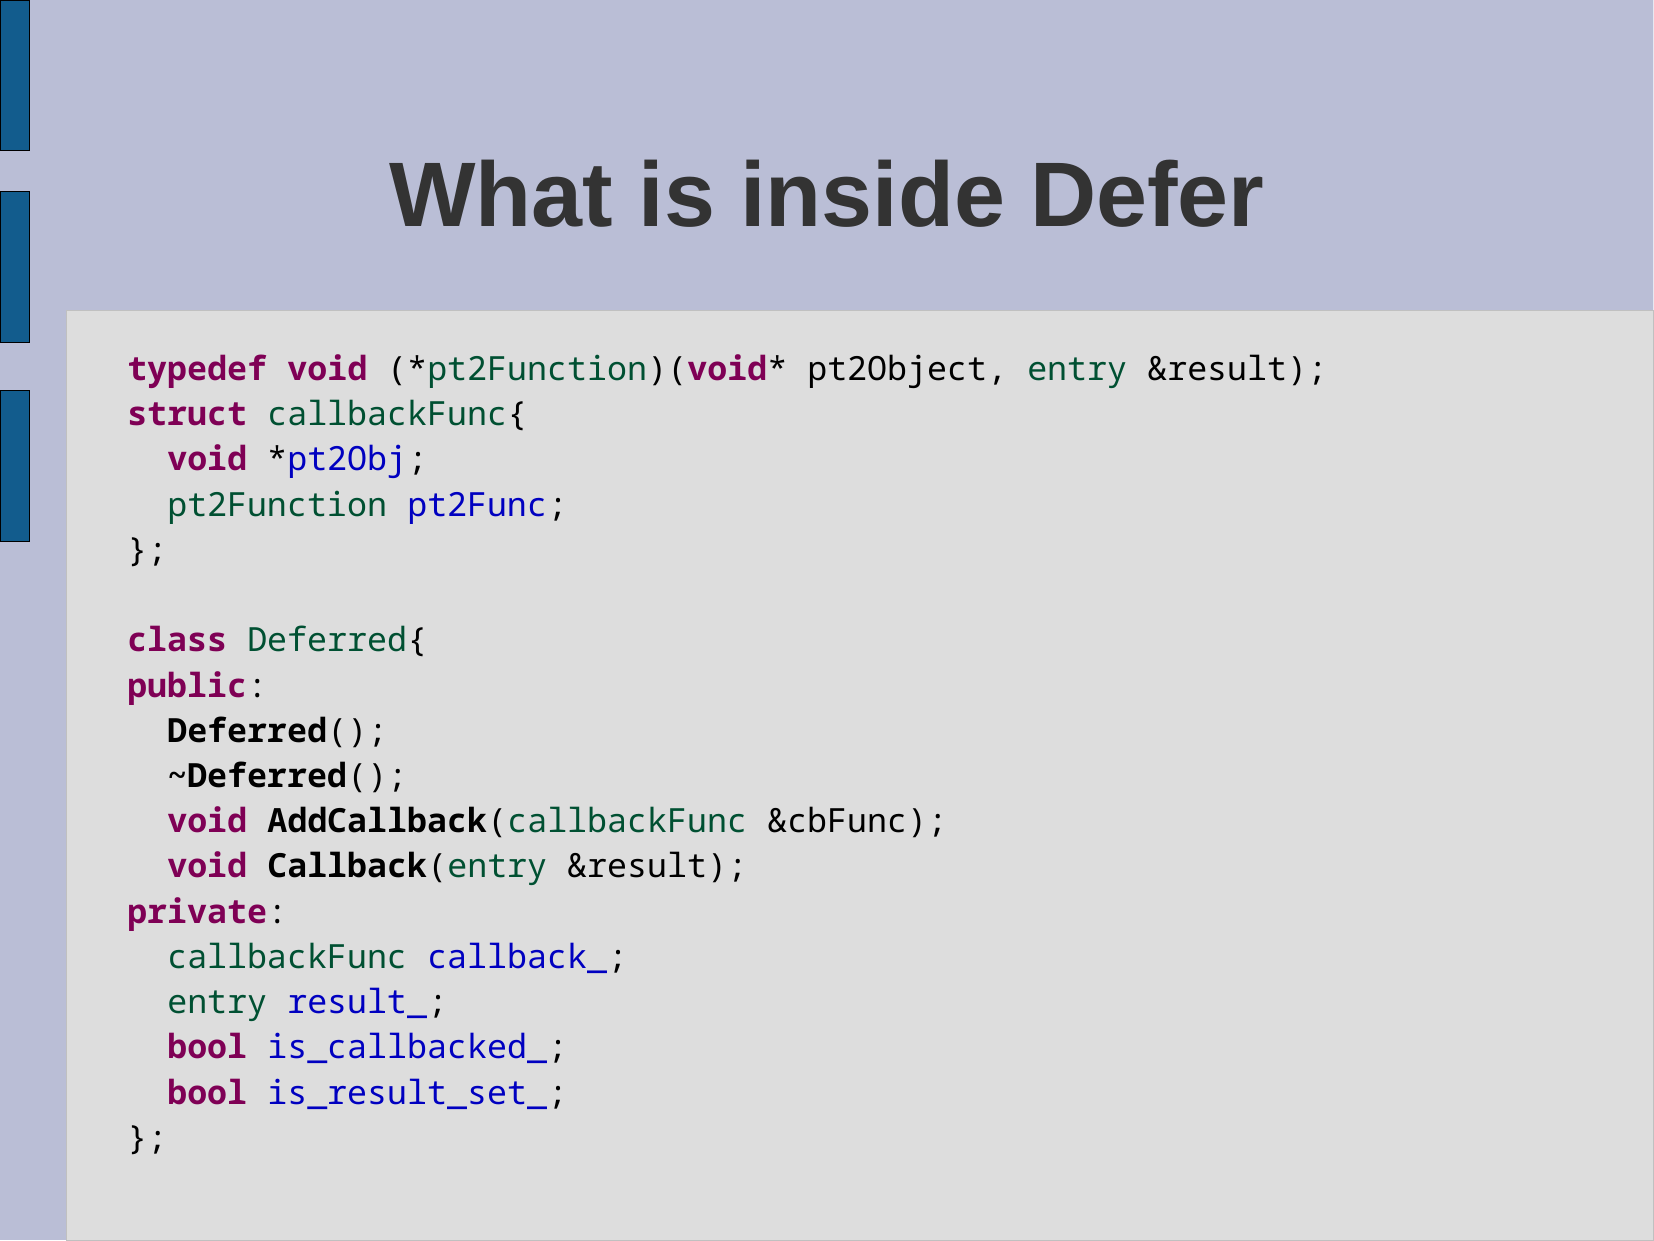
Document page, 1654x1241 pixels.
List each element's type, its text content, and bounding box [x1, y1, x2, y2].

title What is inside Defer [121, 98, 1534, 291]
text_box typedef void (*pt2Function)(void* pt2Object, entry &result); struct callbackFunc{ void *pt2Obj; pt2Function pt2Func; }; class Deferred{ public: Deferred(); ~Deferred(); void AddCallback(callbackFunc &cbFunc); void Callback(entry &result); private: callbackFunc callback_; entry result_; bool is_callbacked_; bool is_result_set_; }; [112, 337, 1651, 1201]
